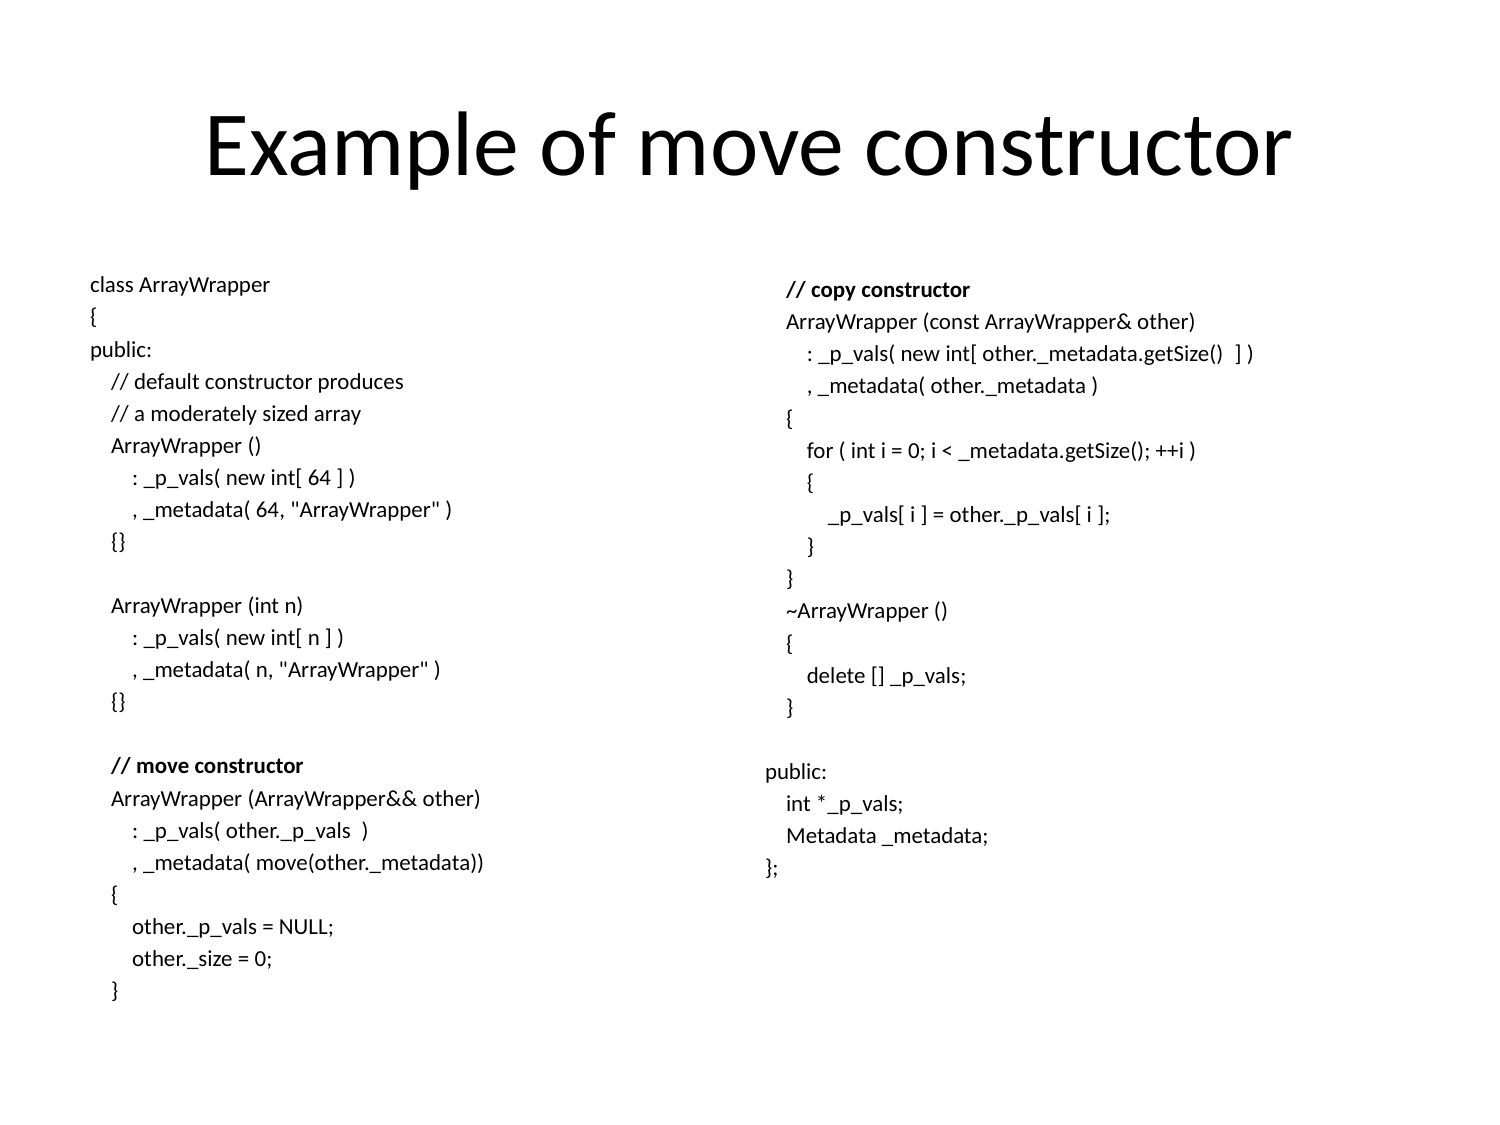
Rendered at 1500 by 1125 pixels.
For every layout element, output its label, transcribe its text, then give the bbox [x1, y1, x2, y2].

text_box // copy constructor ArrayWrapper (const ArrayWrapper& other) : _p_vals( new int[ other._metadata.getSize() ] ) , _metadata( other._metadata ) { for ( int i = 0; i < _metadata.getSize(); ++i ) { _p_vals[ i ] = other._p_vals[ i ]; } } ~ArrayWrapper () { delete [] _p_vals; } public: int *_p_vals; Metadata _metadata; }; [749, 267, 1331, 1010]
list class ArrayWrapper { public: // default constructor produces // a moderately sized array ArrayWrapper () : _p_vals( new int[ 64 ] ) , _metadata( 64, "ArrayWrapper" ) {} ArrayWrapper (int n) : _p_vals( new int[ n ] ) , _metadata( n, "ArrayWrapper" ) {} // move constructor ArrayWrapper (ArrayWrapper&& other) : _p_vals( other._p_vals ) , _metadata( move(other._metadata)) { other._p_vals = NULL; other._size = 0; } [75, 262, 691, 1047]
title Example of move constructor [75, 45, 1425, 233]
